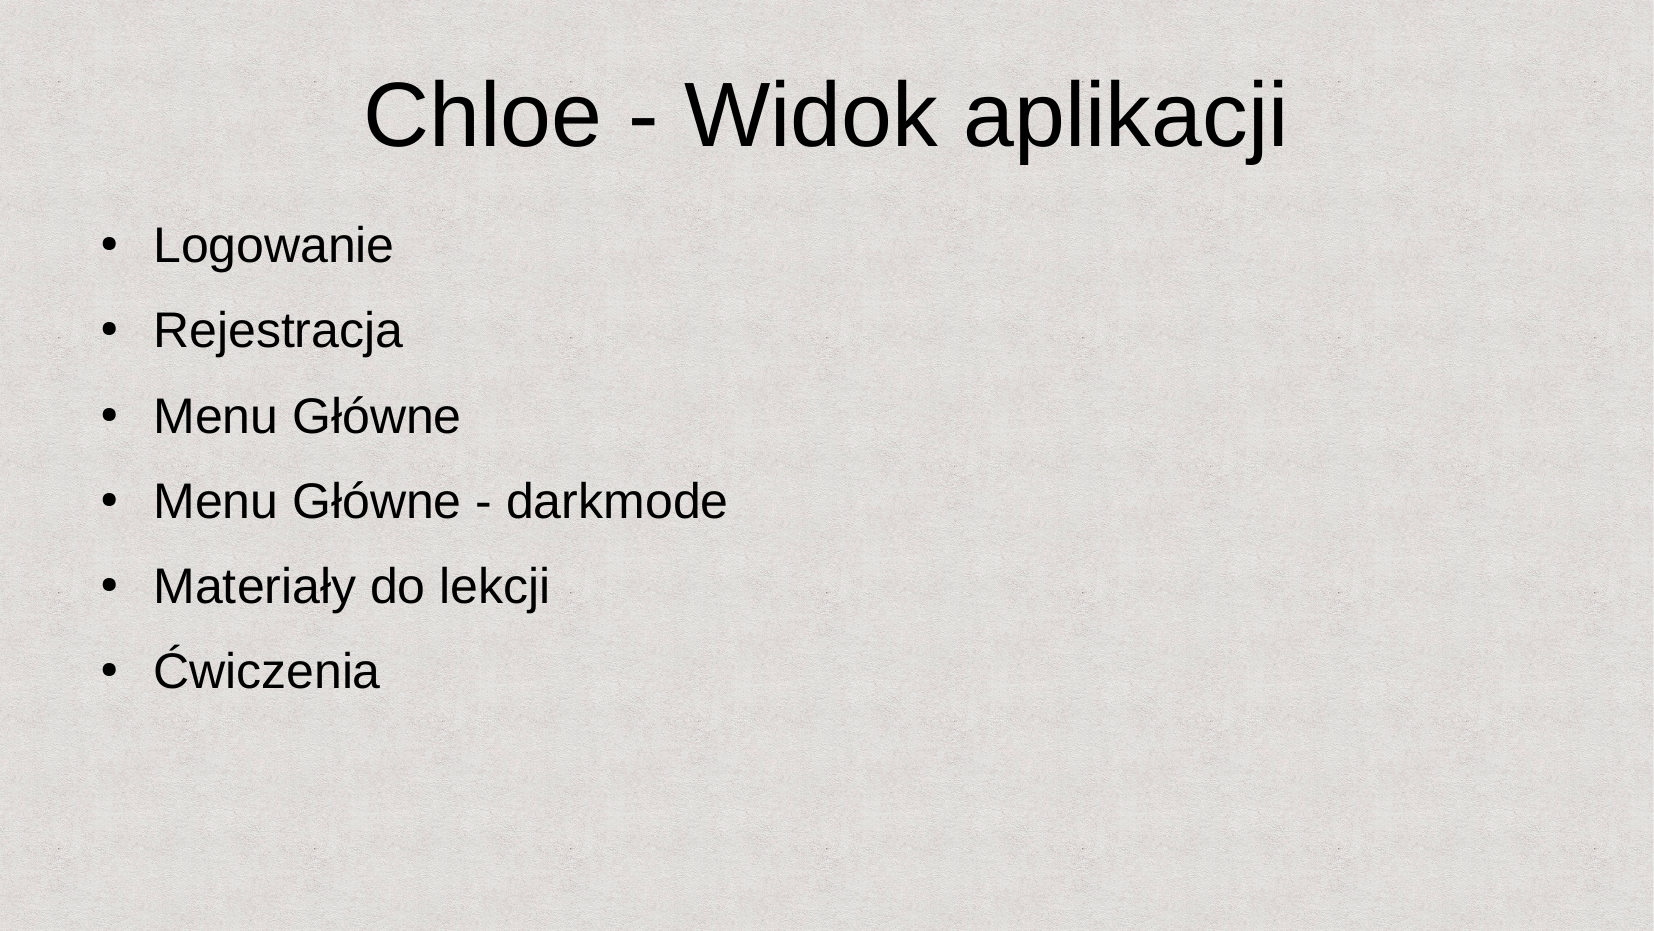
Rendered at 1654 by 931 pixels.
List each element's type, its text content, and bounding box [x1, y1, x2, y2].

list Logowanie Rejestracja Menu Główne Menu Główne - darkmode Materiały do lekcji Ćwiczenia [82, 217, 1571, 757]
title Chloe - Widok aplikacji [82, 37, 1571, 193]
picture [0, 0, 1654, 931]
